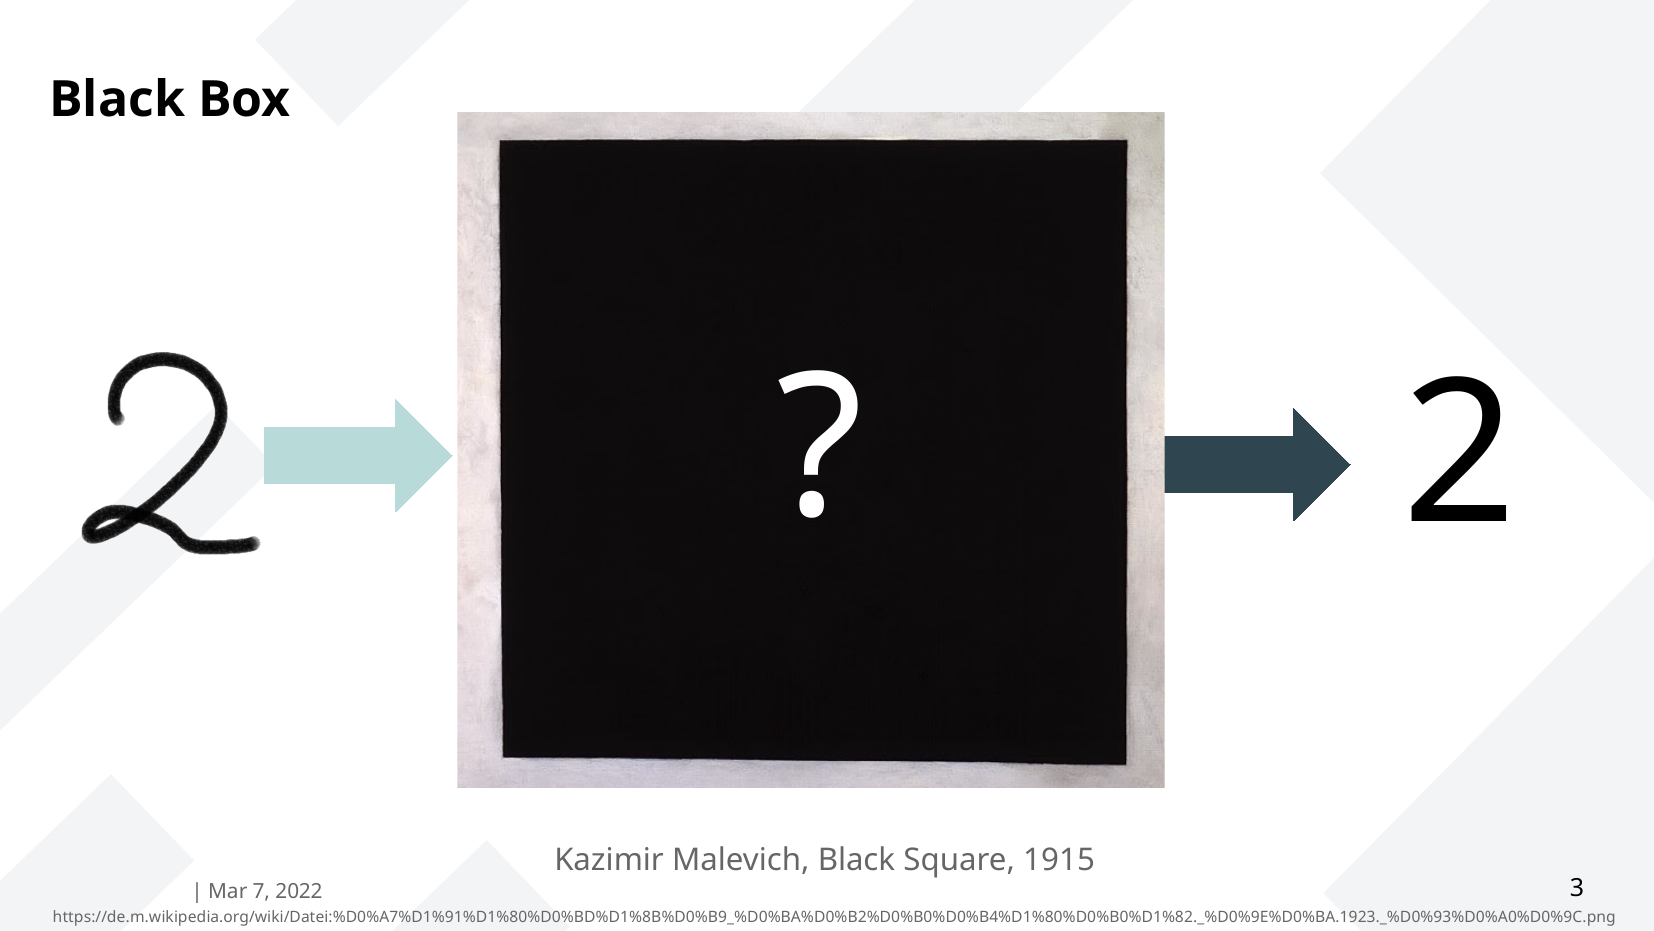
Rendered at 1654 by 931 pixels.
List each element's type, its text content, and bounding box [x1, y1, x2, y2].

text_box 2 [1387, 300, 1501, 588]
text_box https://de.m.wikipedia.org/wiki/Datei:%D0%A7%D1%91%D1%80%D0%BD%D1%8B%D0%B9_%D0%BA%D0%B2%D0%B0%D0%B4%D1%80%D0%B0%D1%82._%D0%9E%D0%BA.1923._%D0%93%D0%A0%D0%9C.png [1201, 898, 1654, 931]
text_box Kazimir Malevich, Black Square, 1915 [450, 829, 1201, 931]
title Black Box [49, 37, 1538, 158]
picture [457, 112, 1165, 788]
picture [75, 344, 263, 563]
text_box [1165, 408, 1351, 521]
text_box https://de.m.wikipedia.org/wiki/Datei:%D0%A7%D1%91%D1%80%D0%BD%D1%8B%D0%B9_%D0%BA%D0%B2%D0%B0%D0%B4%D1%80%D0%B0%D1%82._%D0%9E%D0%BA.1923._%D0%93%D0%A0%D0%9C.png [0, 898, 450, 931]
text_box ? [761, 294, 879, 582]
text_box [264, 399, 453, 512]
